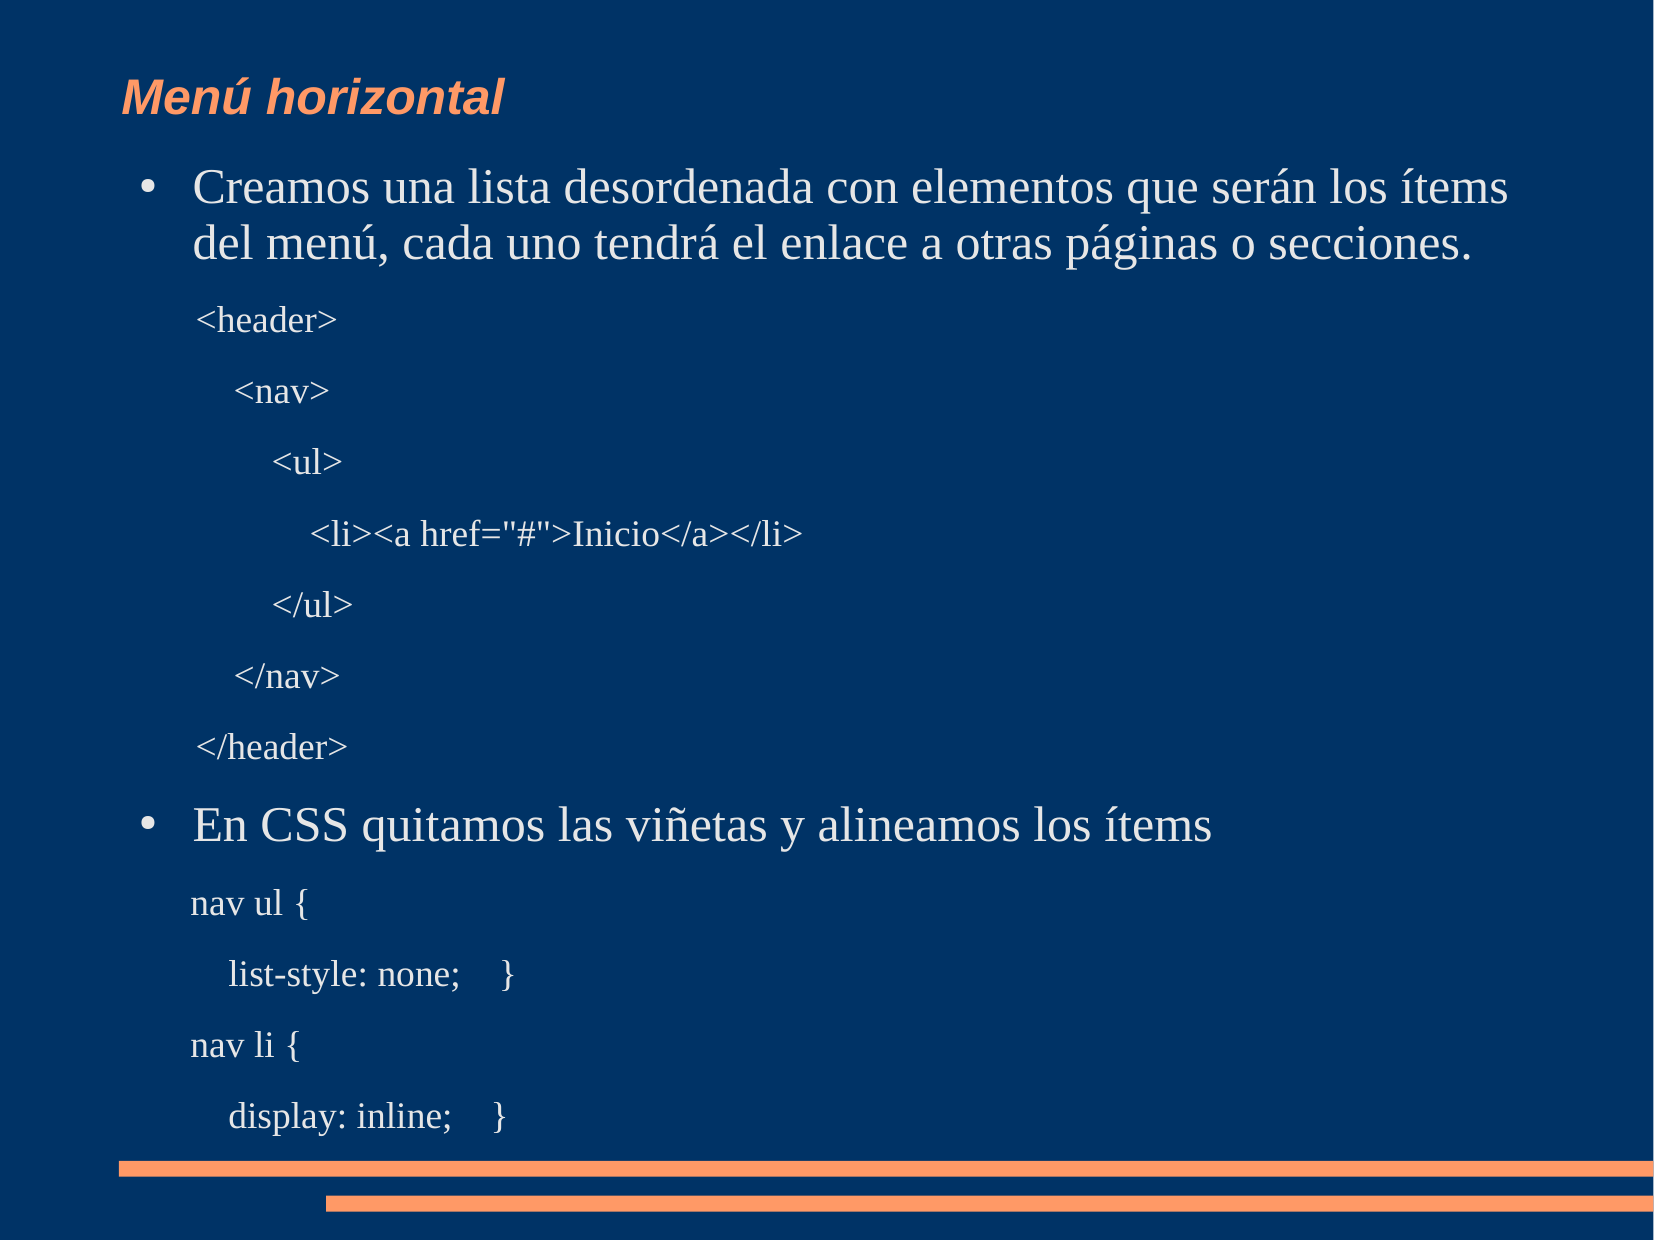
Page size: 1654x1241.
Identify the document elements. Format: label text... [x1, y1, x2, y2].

list Creamos una lista desordenada con elementos que serán los ítems del menú, cada uno tendrá el enlace a otras páginas o secciones. <header> <nav> <ul> <li><a href="#">Inicio</a></li> </ul> </nav> </header> En CSS quitamos las viñetas y alineamos los ítems nav ul { list-style: none; } nav li { display: inline; } [121, 159, 1561, 1151]
title Menú horizontal [121, 46, 1534, 148]
